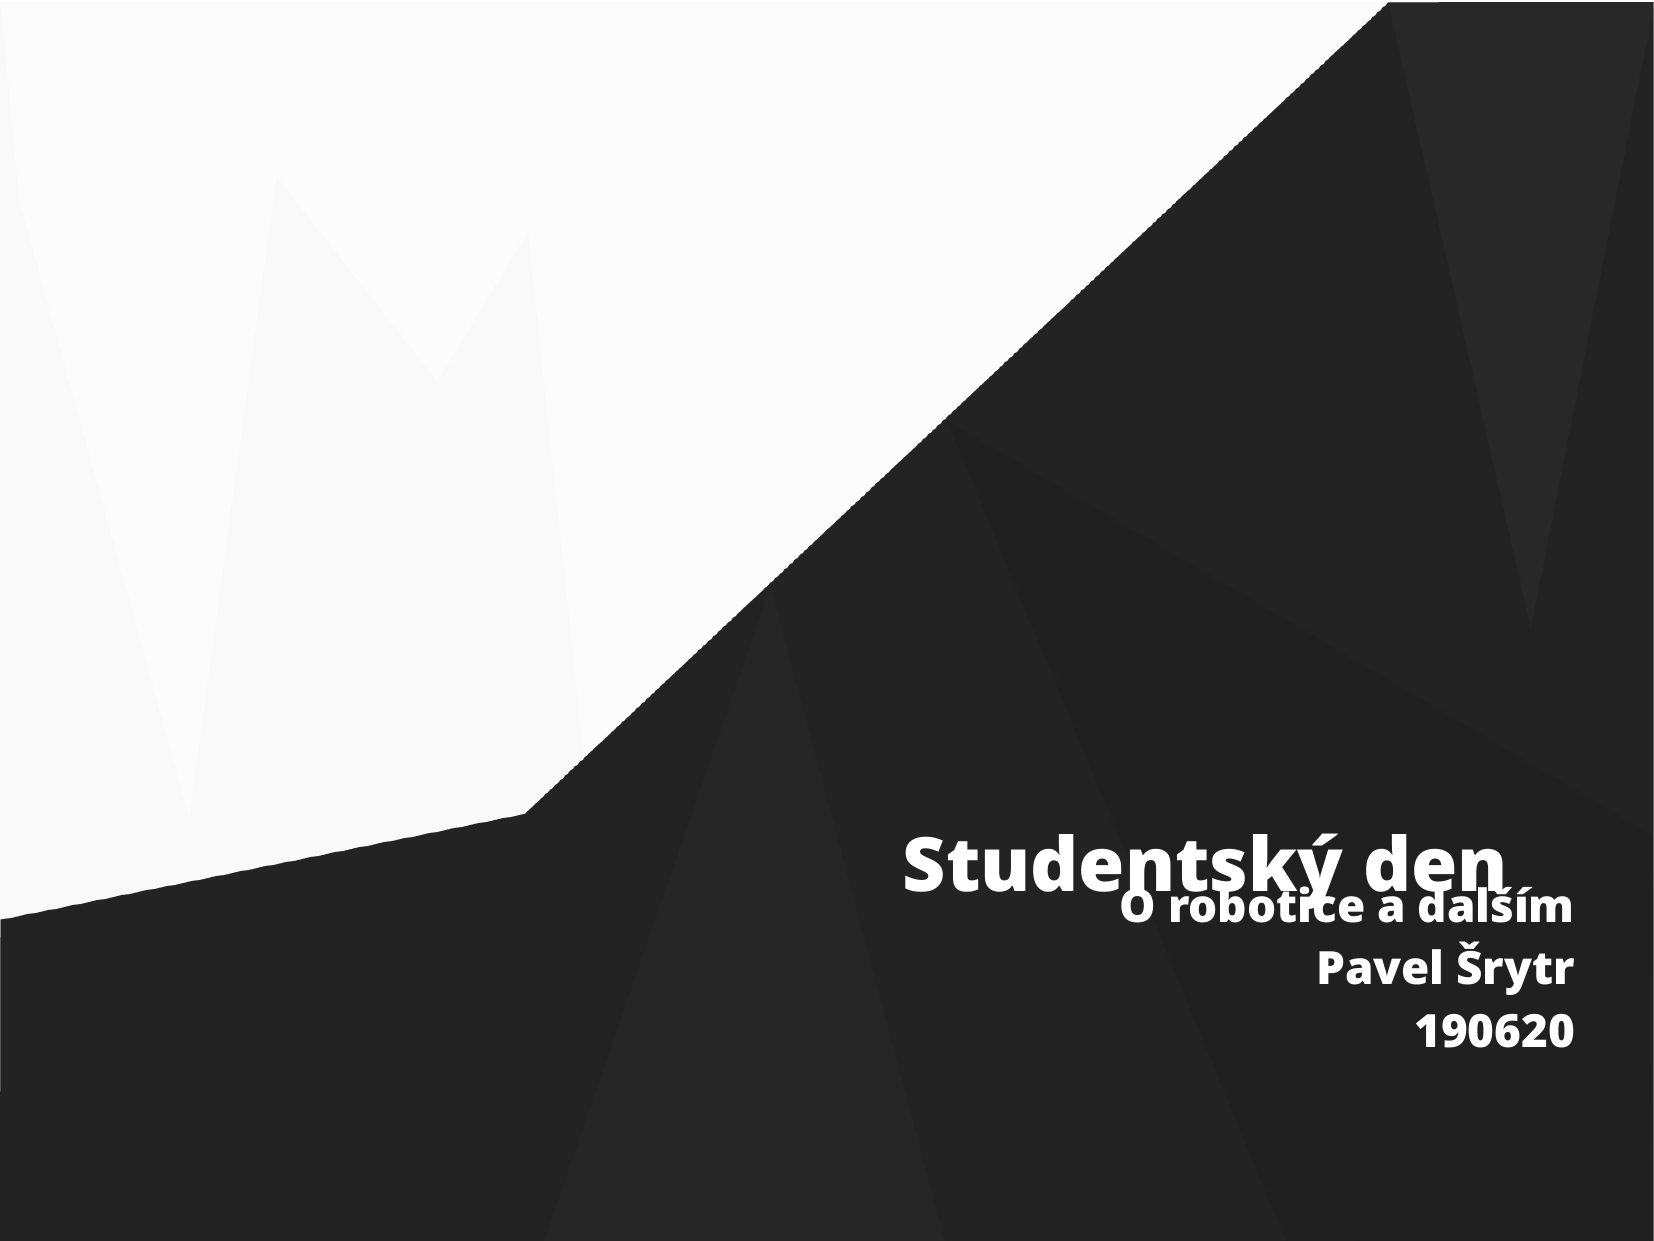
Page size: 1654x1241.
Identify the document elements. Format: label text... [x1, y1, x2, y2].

subtitle O robotice a dalším Pavel Šrytr 190620 [900, 896, 1576, 1164]
picture [0, 2, 1654, 1241]
title Studentský den [902, 787, 1651, 938]
